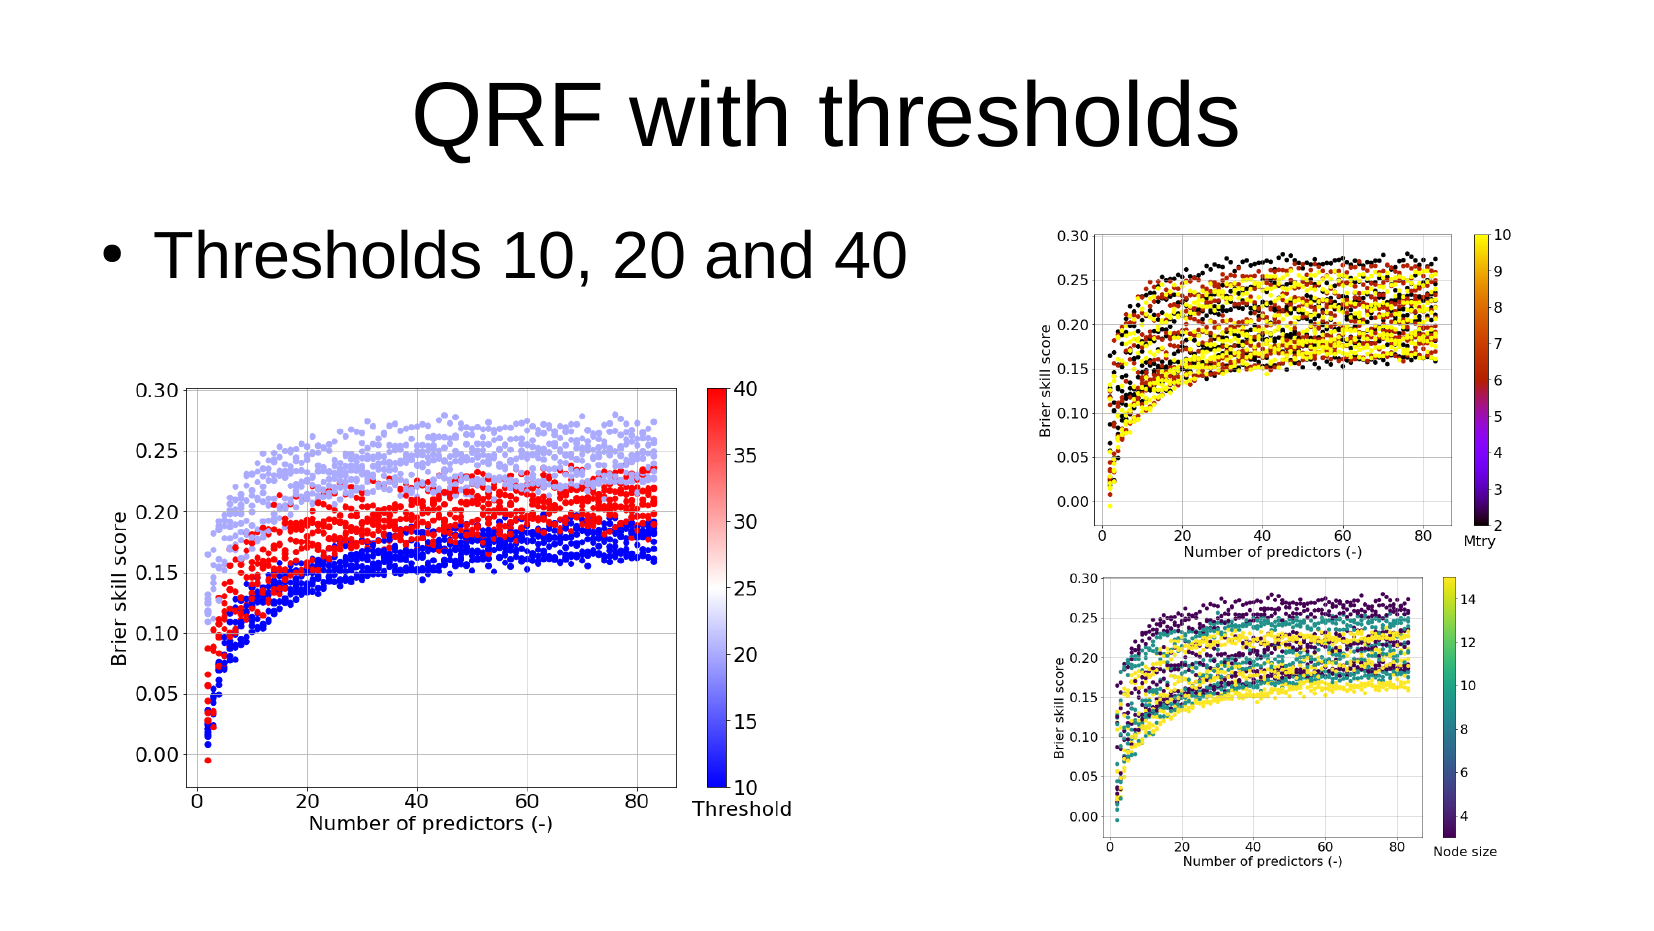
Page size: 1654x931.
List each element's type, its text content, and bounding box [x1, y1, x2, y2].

picture [1050, 569, 1501, 872]
title QRF with thresholds [82, 37, 1571, 193]
picture [105, 374, 798, 841]
list Thresholds 10, 20 and 40 [82, 217, 1571, 758]
picture [1035, 224, 1516, 564]
